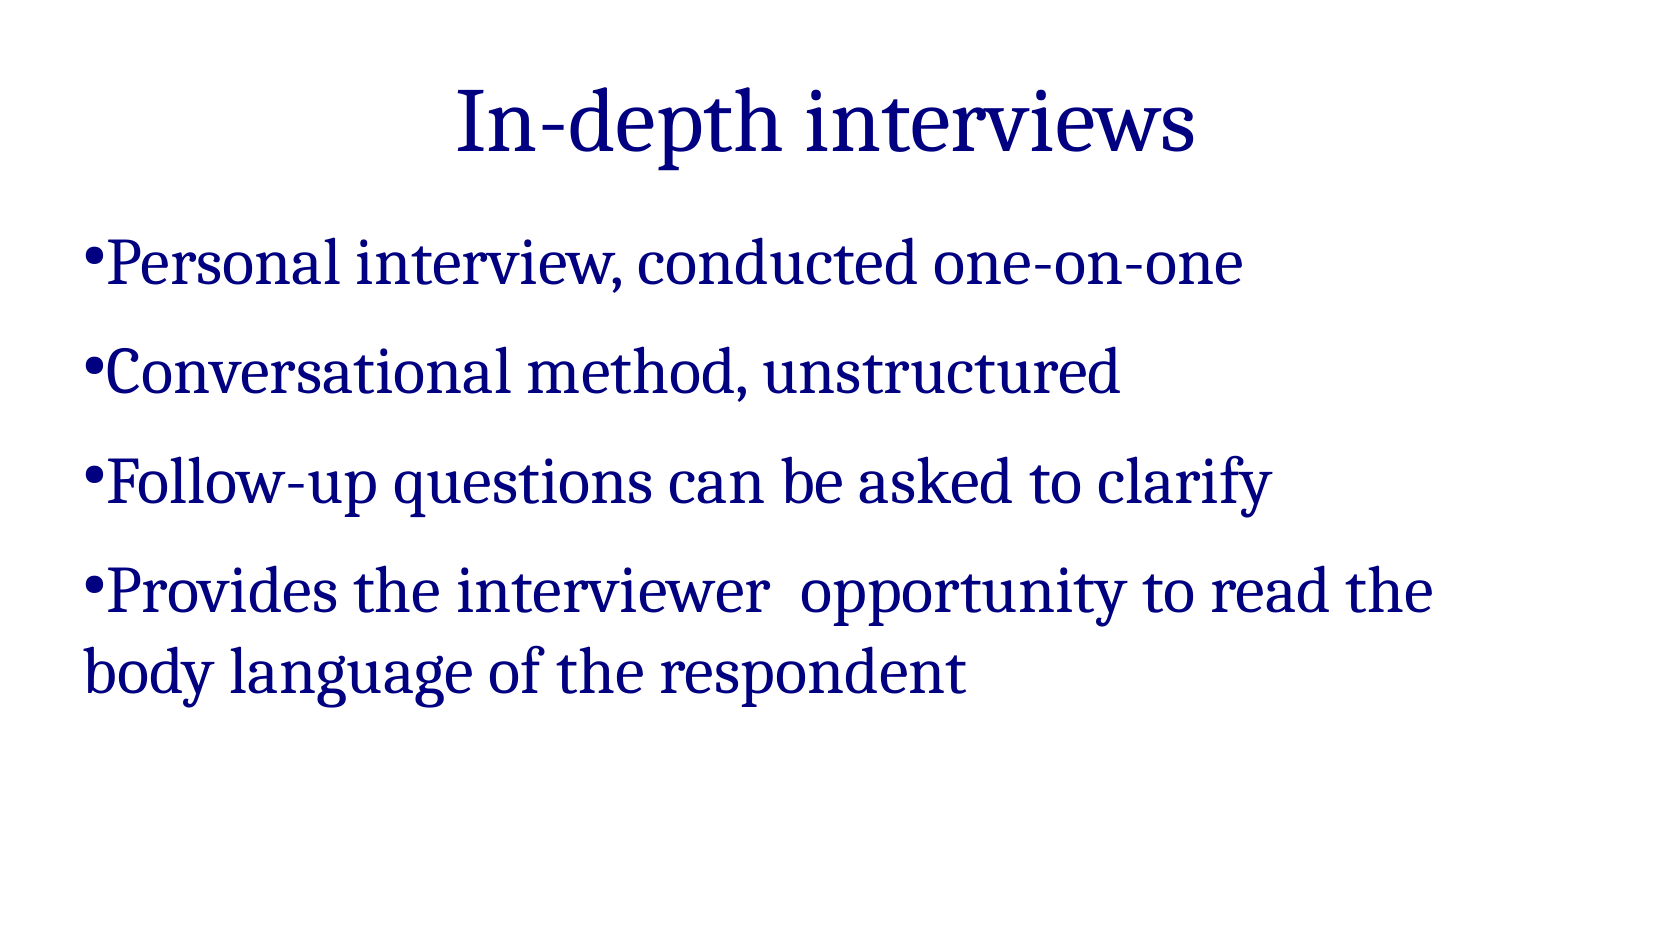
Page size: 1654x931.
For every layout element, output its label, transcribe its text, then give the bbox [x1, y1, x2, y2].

title In-depth interviews [82, 37, 1571, 193]
list Personal interview, conducted one-on-one Conversational method, unstructured Follow-up questions can be asked to clarify Provides the interviewer opportunity to read the body language of the respondent [82, 217, 1571, 758]
